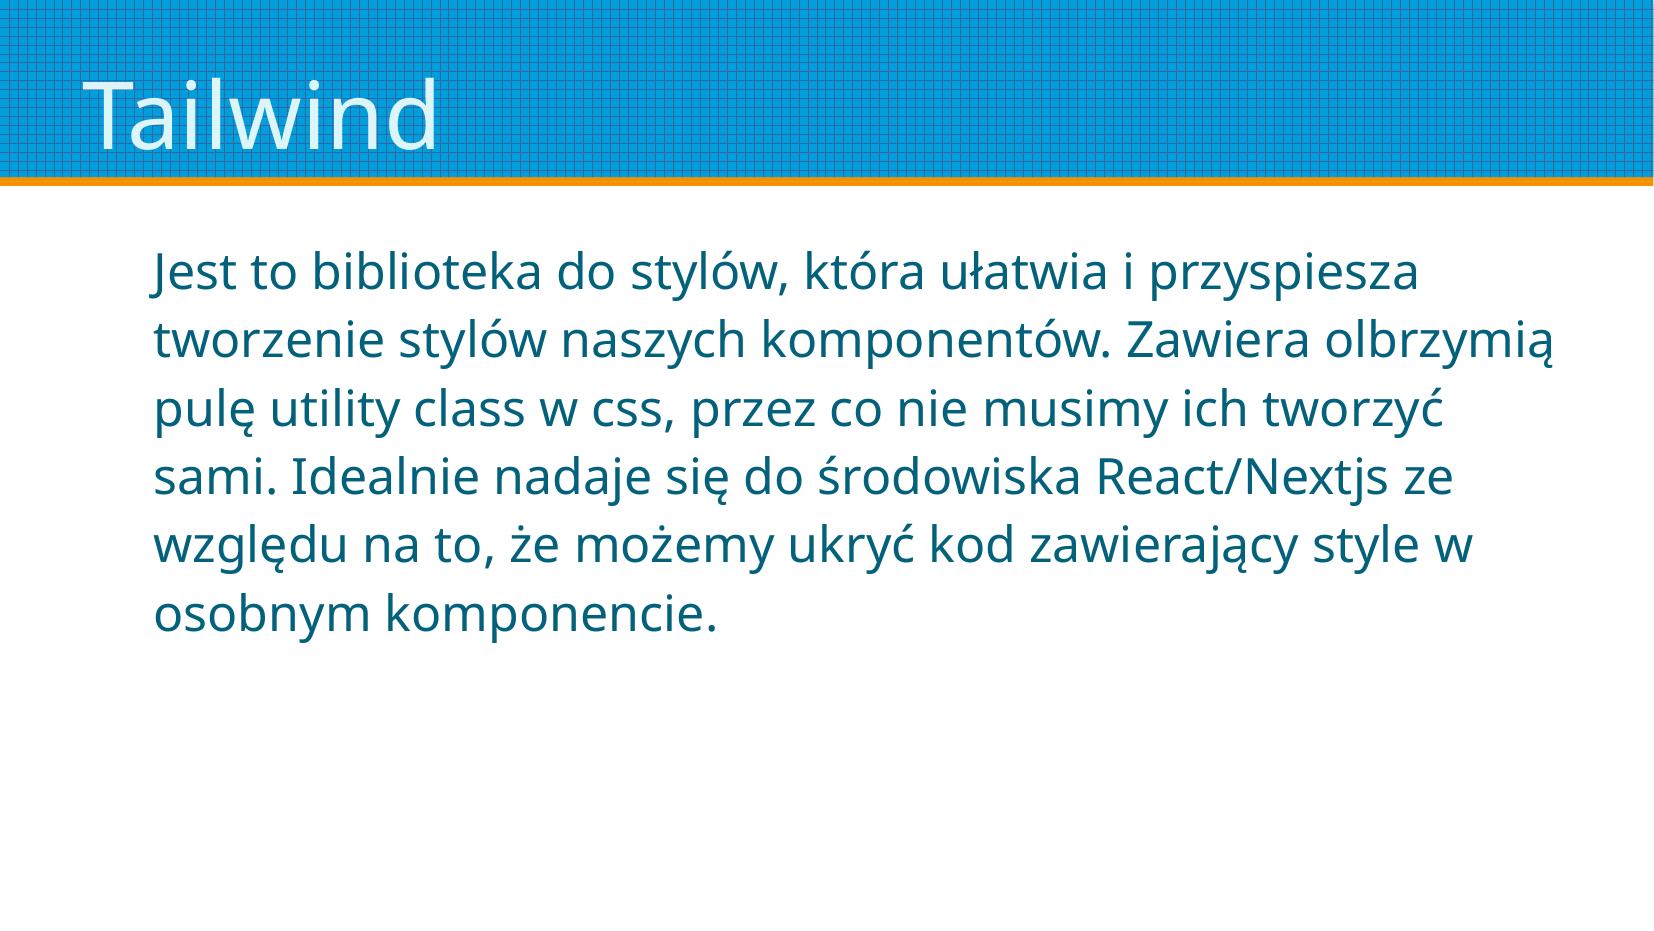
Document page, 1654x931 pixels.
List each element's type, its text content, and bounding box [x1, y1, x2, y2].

title Tailwind [82, 14, 1571, 178]
list Jest to biblioteka do stylów, która ułatwia i przyspiesza tworzenie stylów naszych komponentów. Zawiera olbrzymią pulę utility class w css, przez co nie musimy ich tworzyć sami. Idealnie nadaje się do środowiska React/Nextjs ze względu na to, że możemy ukryć kod zawierający style w osobnym komponencie. [82, 236, 1571, 813]
